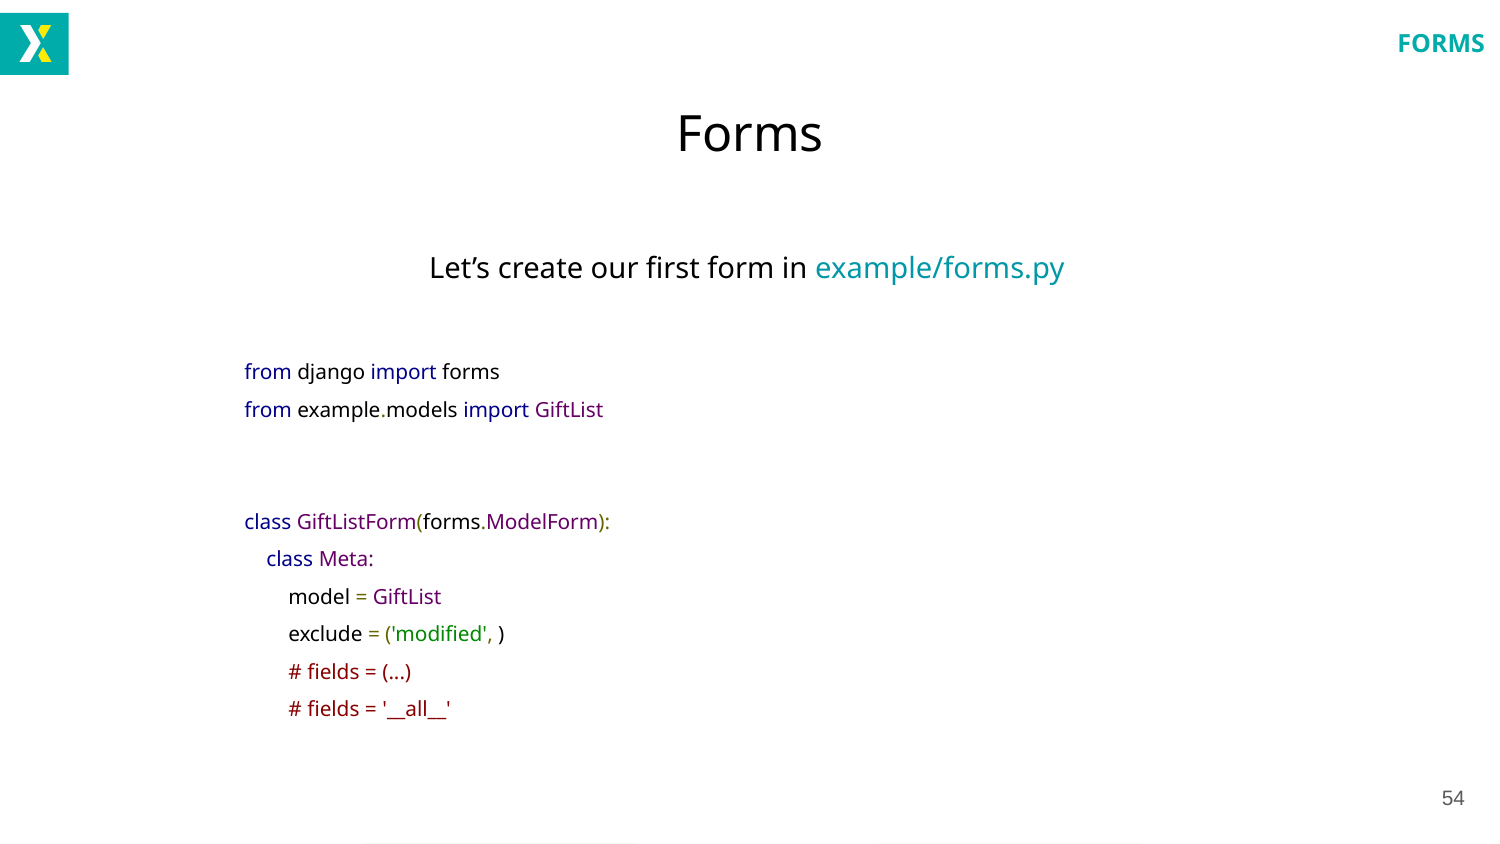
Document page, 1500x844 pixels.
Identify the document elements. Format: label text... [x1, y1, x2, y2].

picture [17, 25, 54, 62]
text_box from django import forms from example.models import GiftList class GiftListForm(forms.ModelForm): class Meta: model = GiftList exclude = ('modified', ) # fields = (...) # fields = '__all__' [229, 331, 1265, 775]
slide_number <number> [1389, 764, 1480, 830]
text_box Forms [115, 86, 1385, 181]
text_box Let’s create our first form in example/forms.py [99, 217, 1395, 295]
